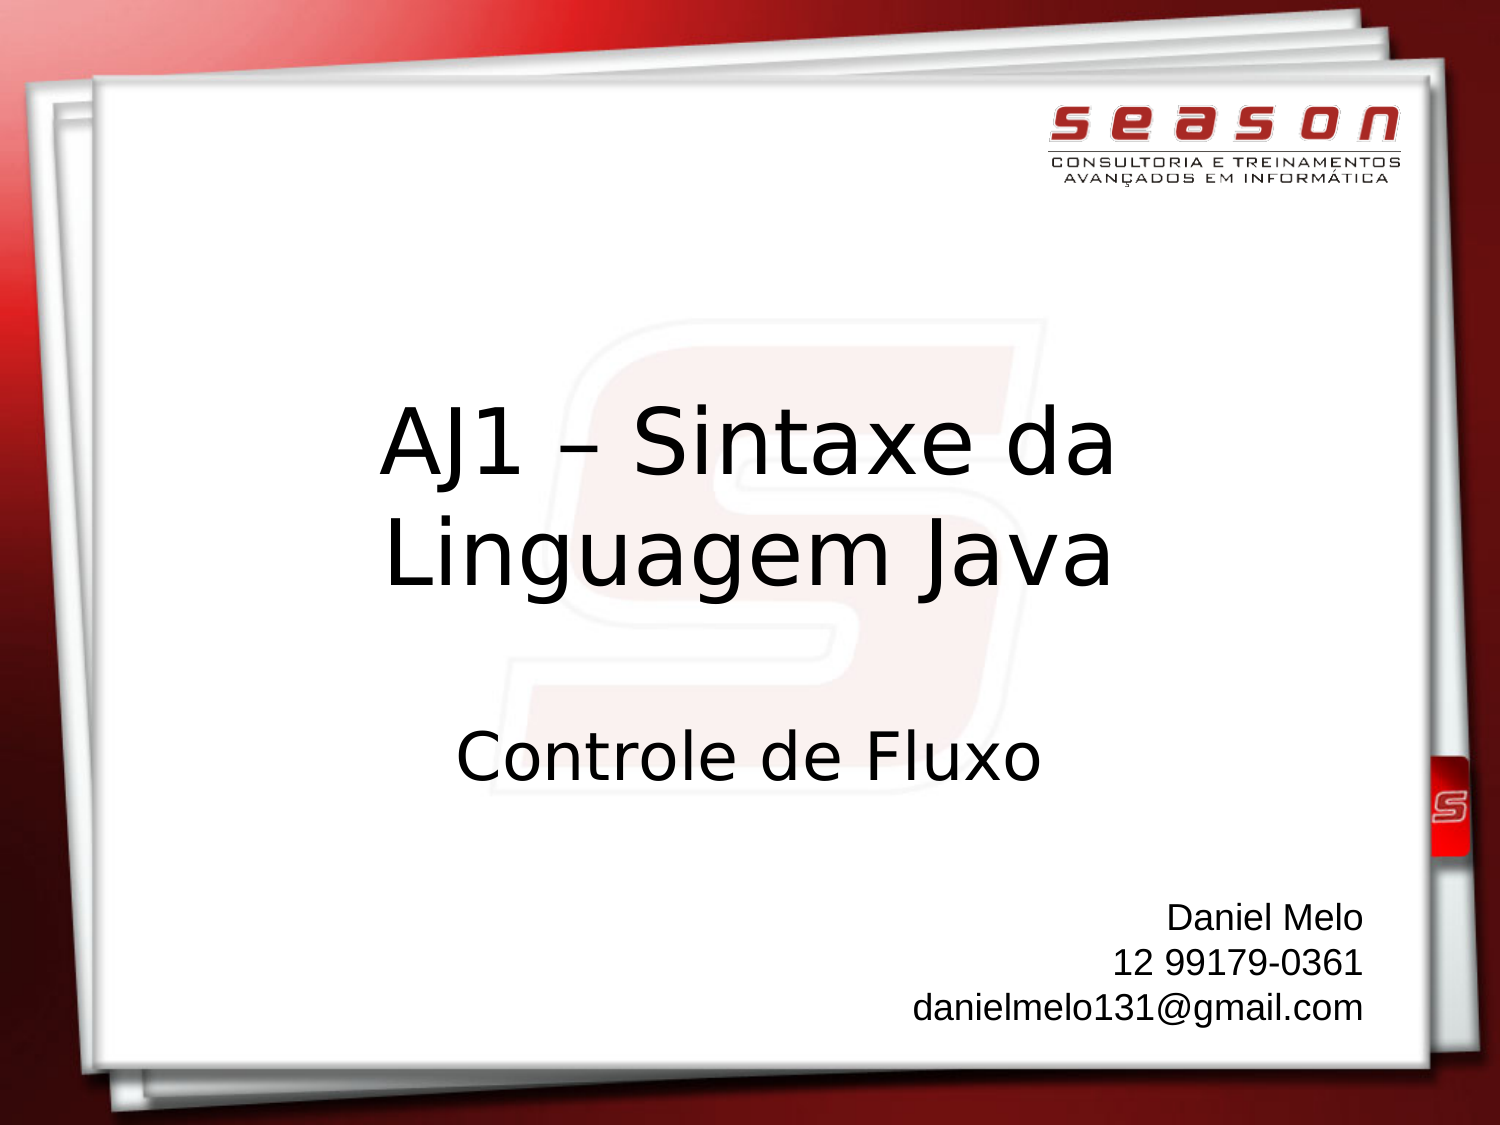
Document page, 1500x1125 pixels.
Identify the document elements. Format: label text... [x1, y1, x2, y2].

title AJ1 – Sintaxe da Linguagem Java Controle de Fluxo [112, 375, 1388, 801]
picture [0, 0, 1500, 1125]
text_box Daniel Melo 12 99179-0361 danielmelo131@gmail.com [897, 885, 1382, 1052]
